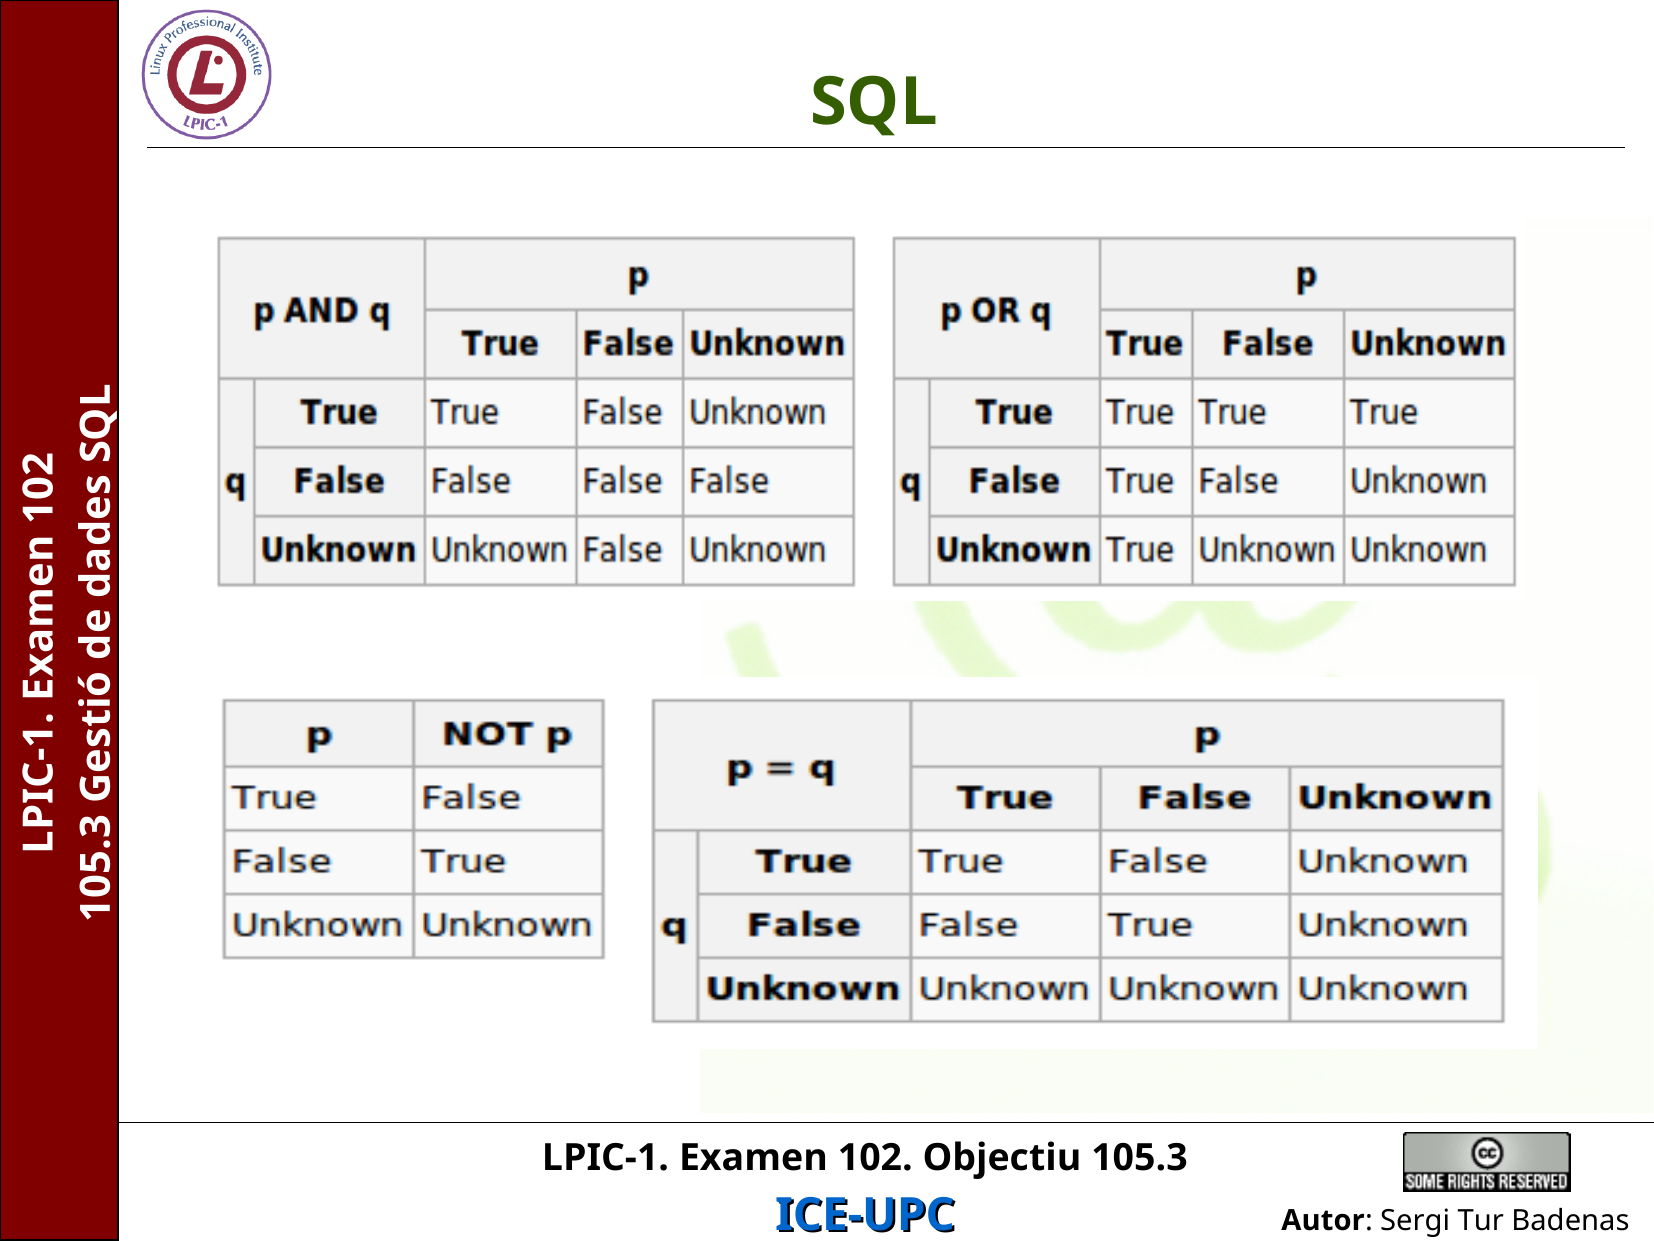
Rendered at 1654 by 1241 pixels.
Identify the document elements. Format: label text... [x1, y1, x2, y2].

picture [197, 213, 1654, 1113]
picture [135, 5, 277, 55]
picture [1403, 1132, 1571, 1192]
title SQL [129, 55, 1619, 142]
